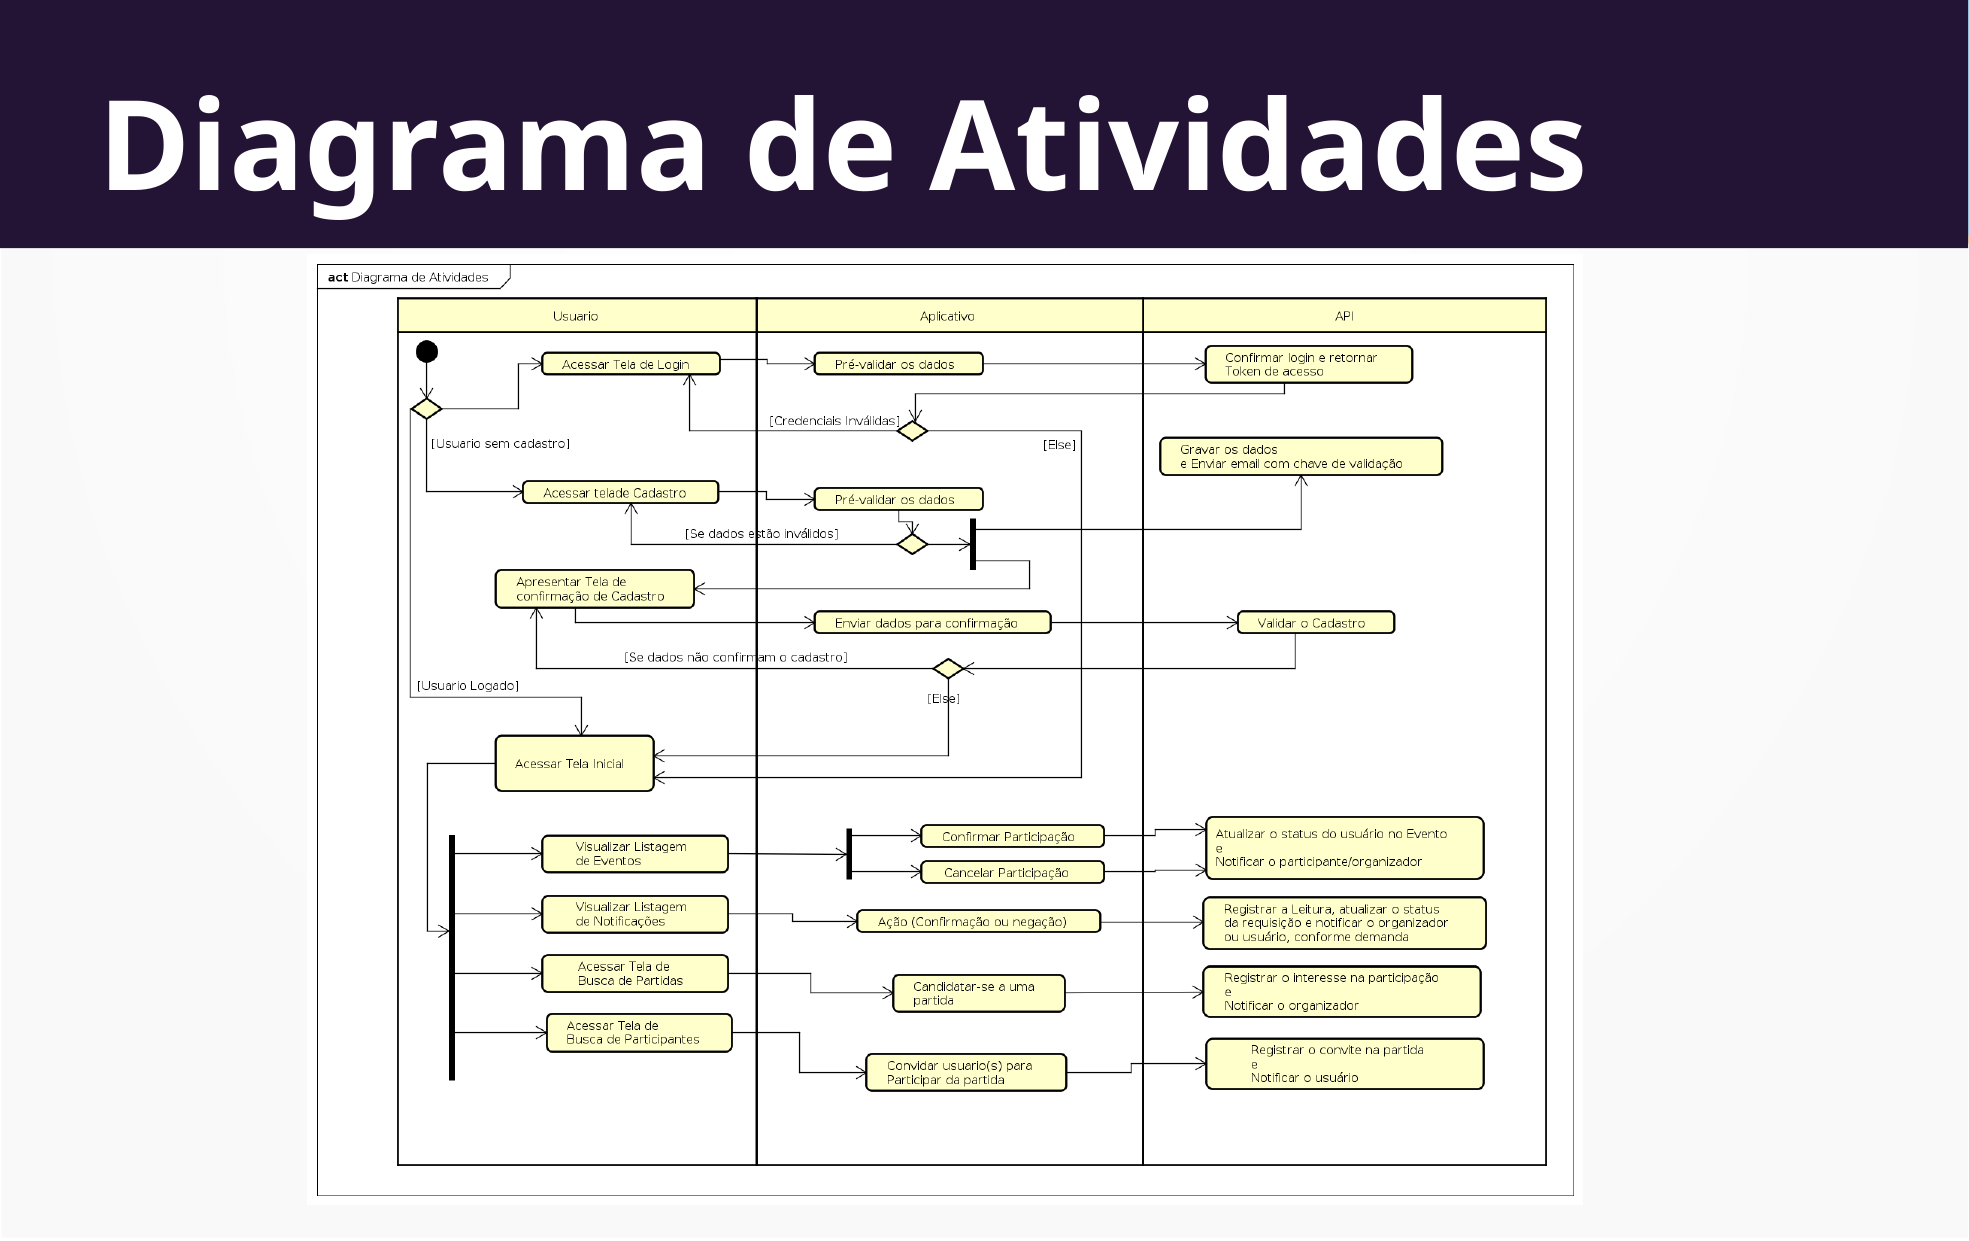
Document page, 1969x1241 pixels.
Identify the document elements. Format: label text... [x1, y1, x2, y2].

picture [0, 249, 1969, 1241]
title Diagrama de Atividades [98, 19, 1870, 227]
